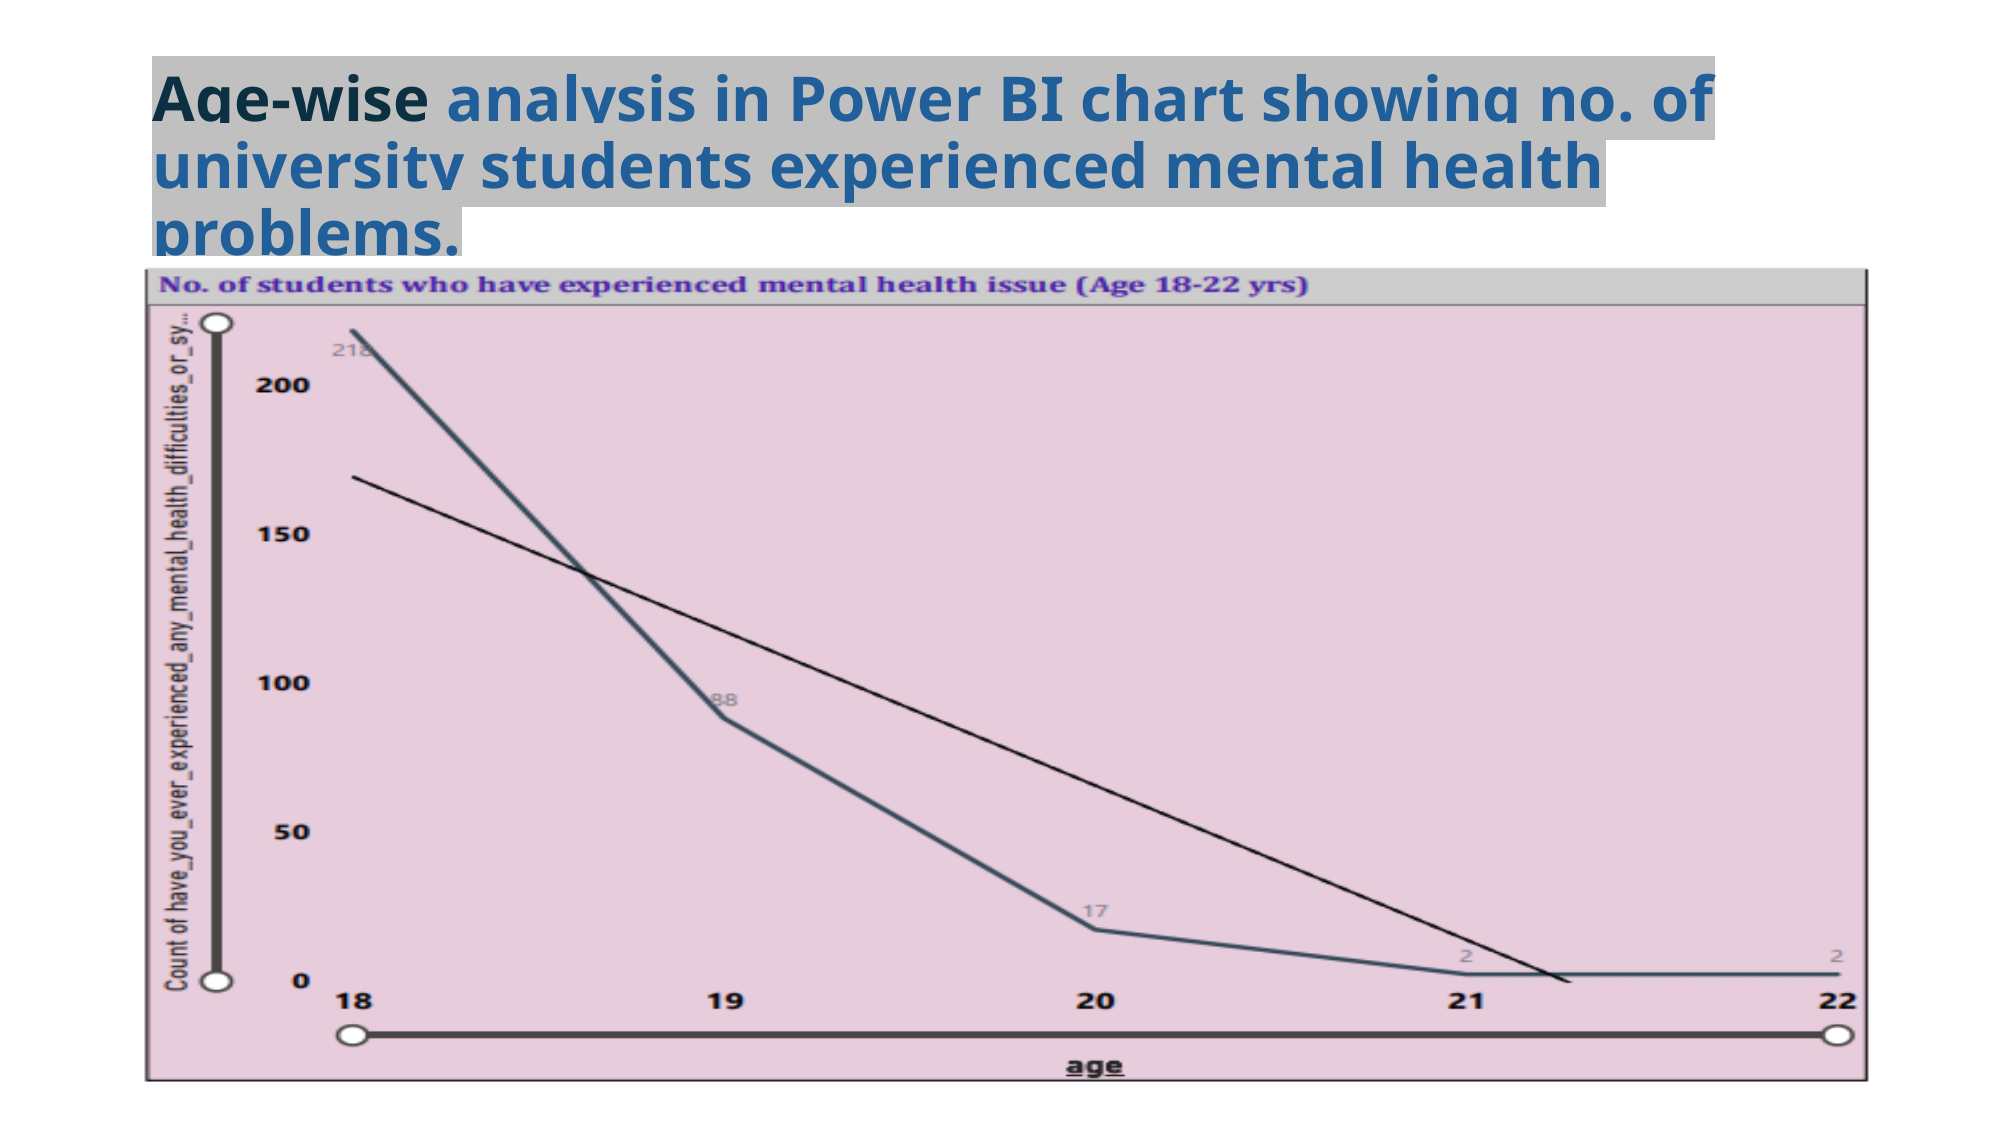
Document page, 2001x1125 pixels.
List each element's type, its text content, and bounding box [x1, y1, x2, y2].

title Age-wise analysis in Power BI chart showing no. of university students experienced mental health problems. [137, 59, 1863, 256]
picture [114, 256, 1914, 1094]
